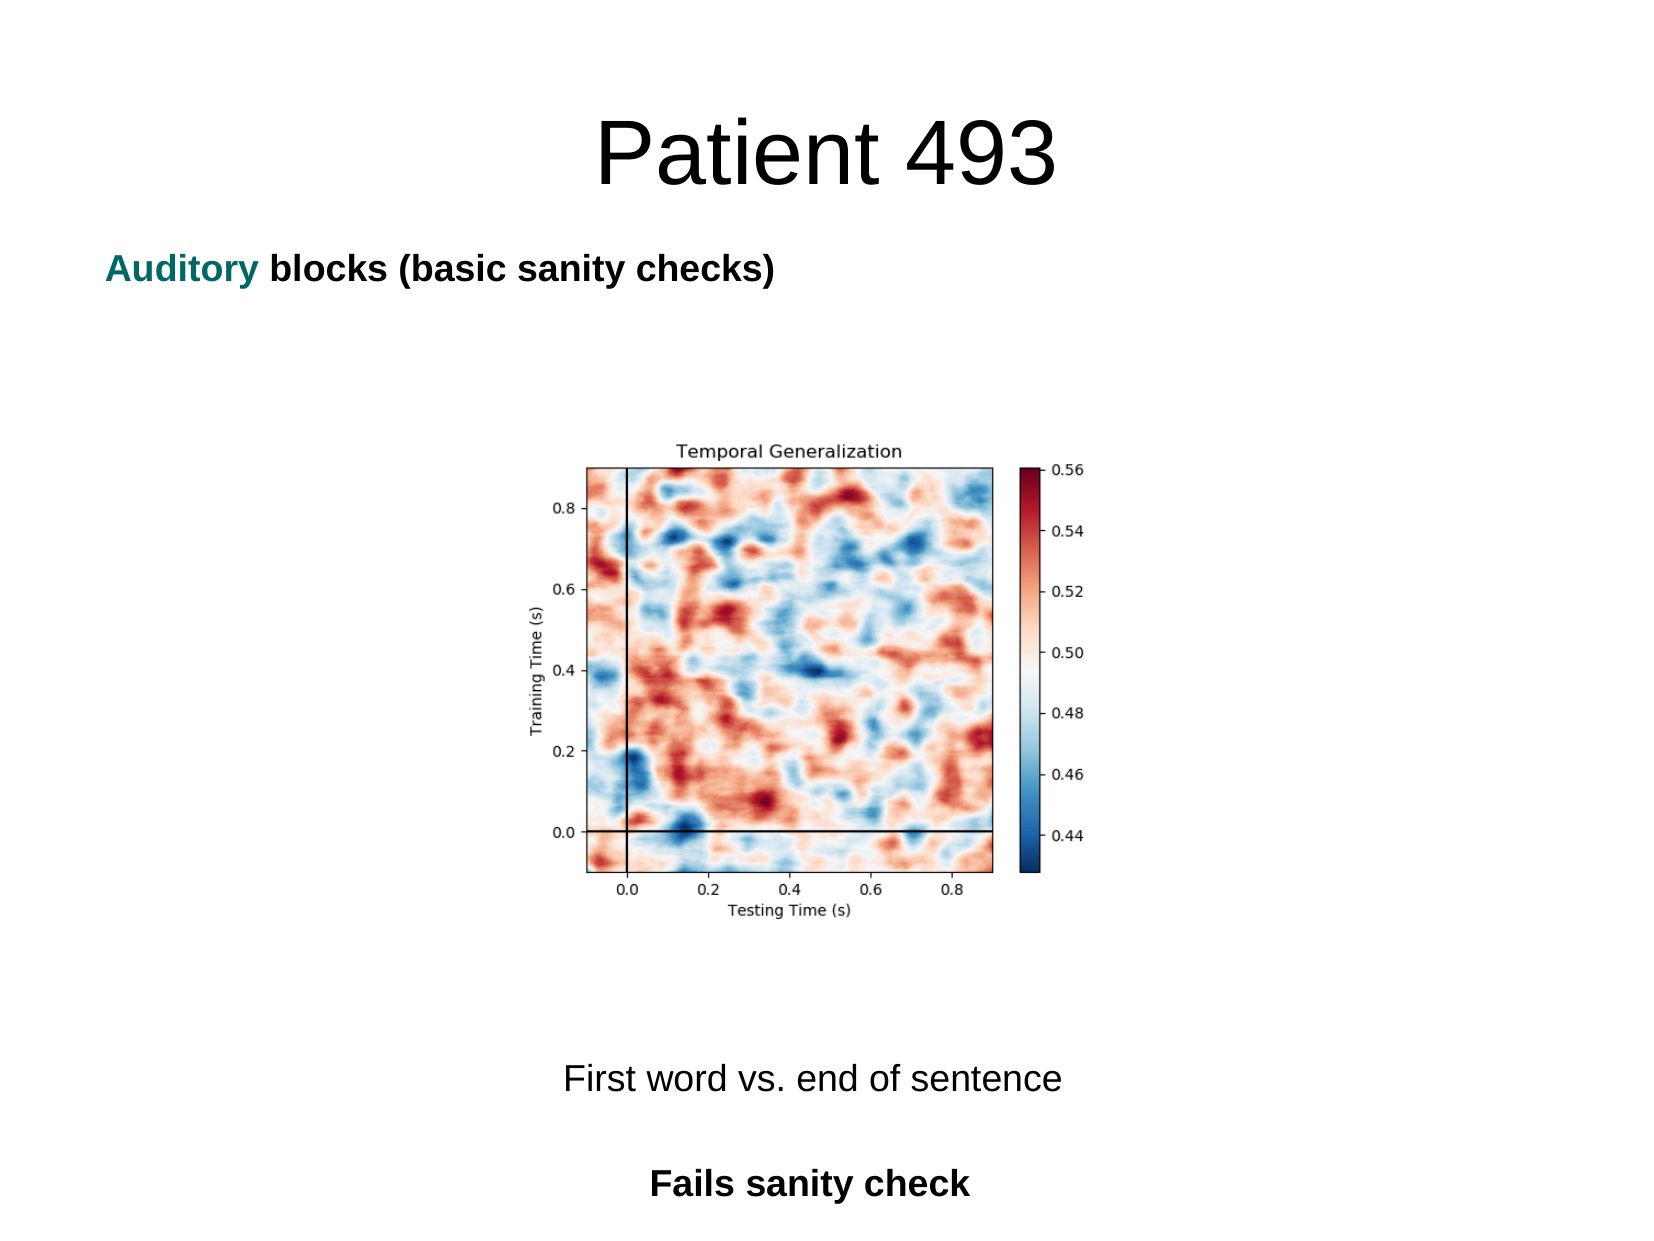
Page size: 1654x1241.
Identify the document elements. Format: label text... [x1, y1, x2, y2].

text_box First word vs. end of sentence [548, 1050, 1119, 1149]
text_box Auditory blocks (basic sanity checks) [90, 240, 871, 339]
picture [469, 404, 1171, 931]
title Patient 493 [82, 49, 1571, 257]
text_box Fails sanity check [420, 1155, 1201, 1212]
